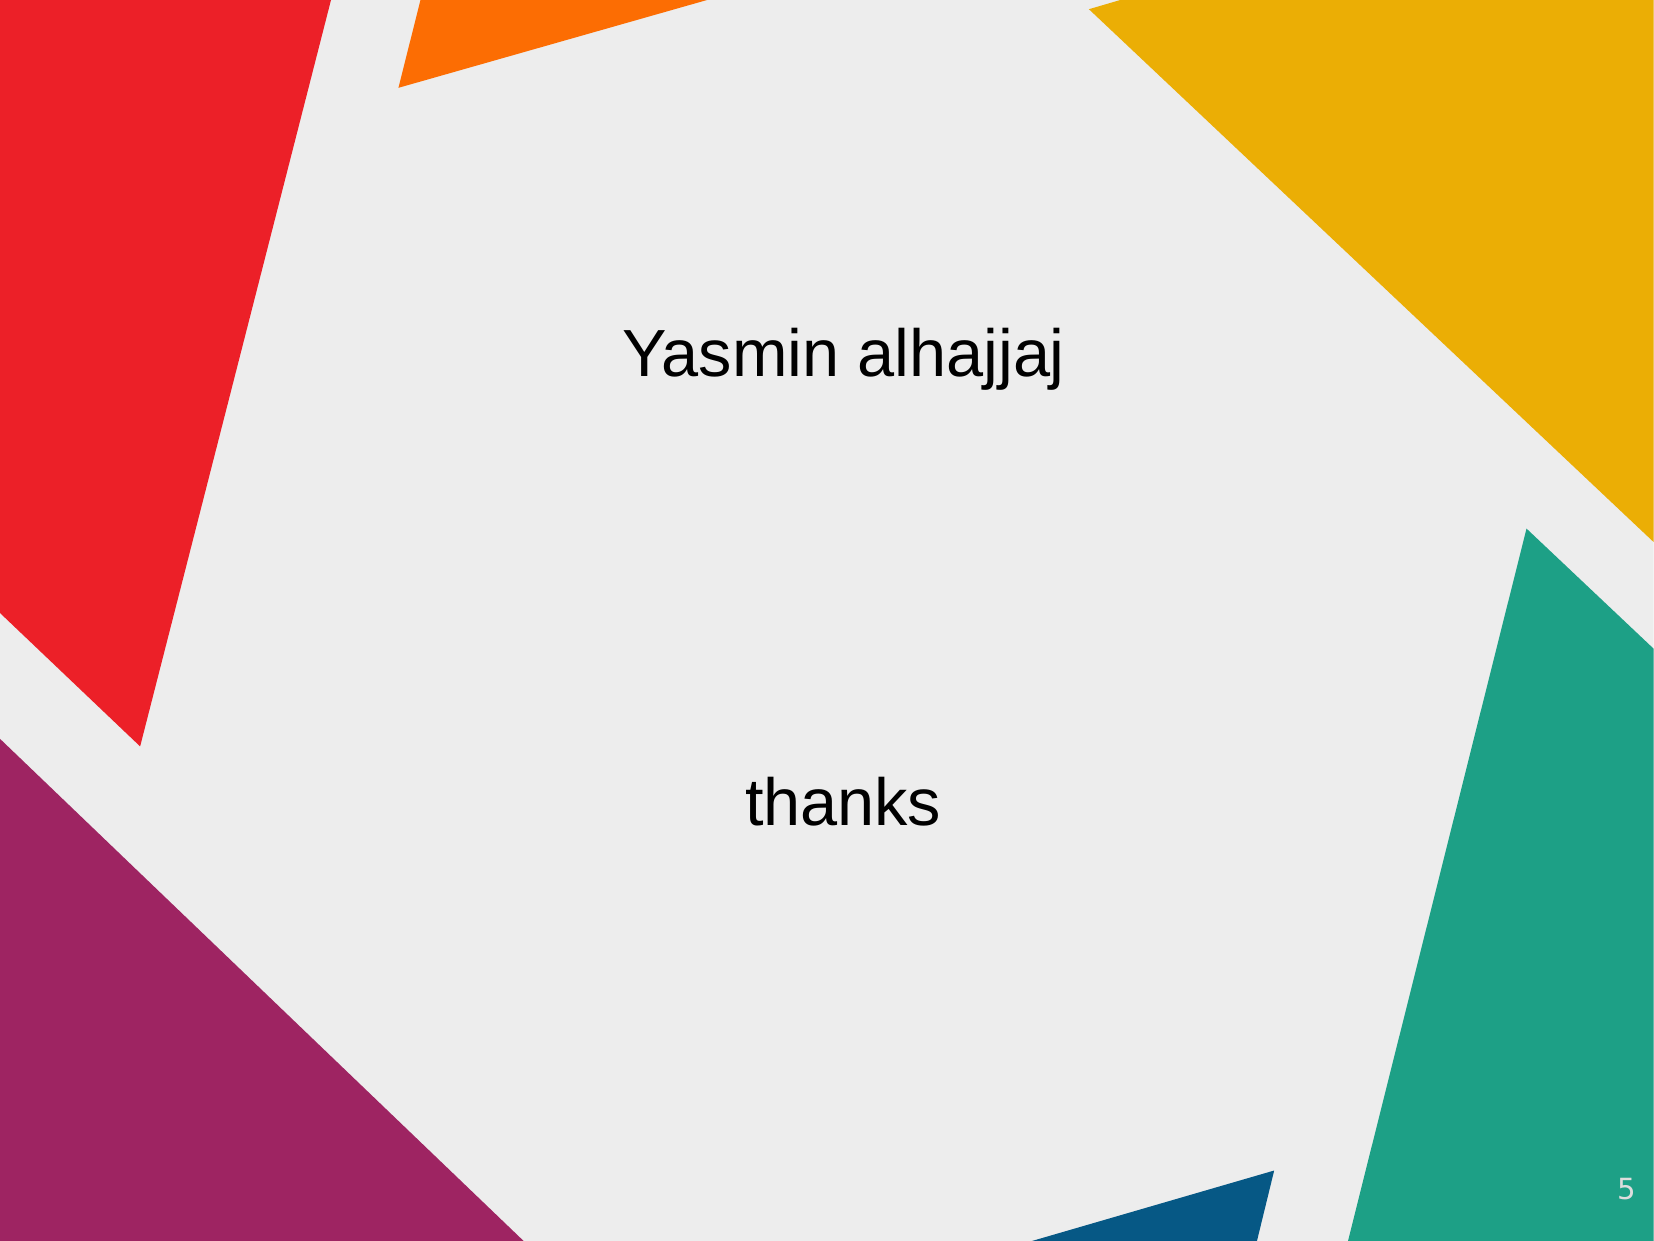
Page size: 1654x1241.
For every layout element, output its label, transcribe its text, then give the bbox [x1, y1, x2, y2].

subtitle Yasmin alhajjaj thanks [285, 135, 1367, 1096]
